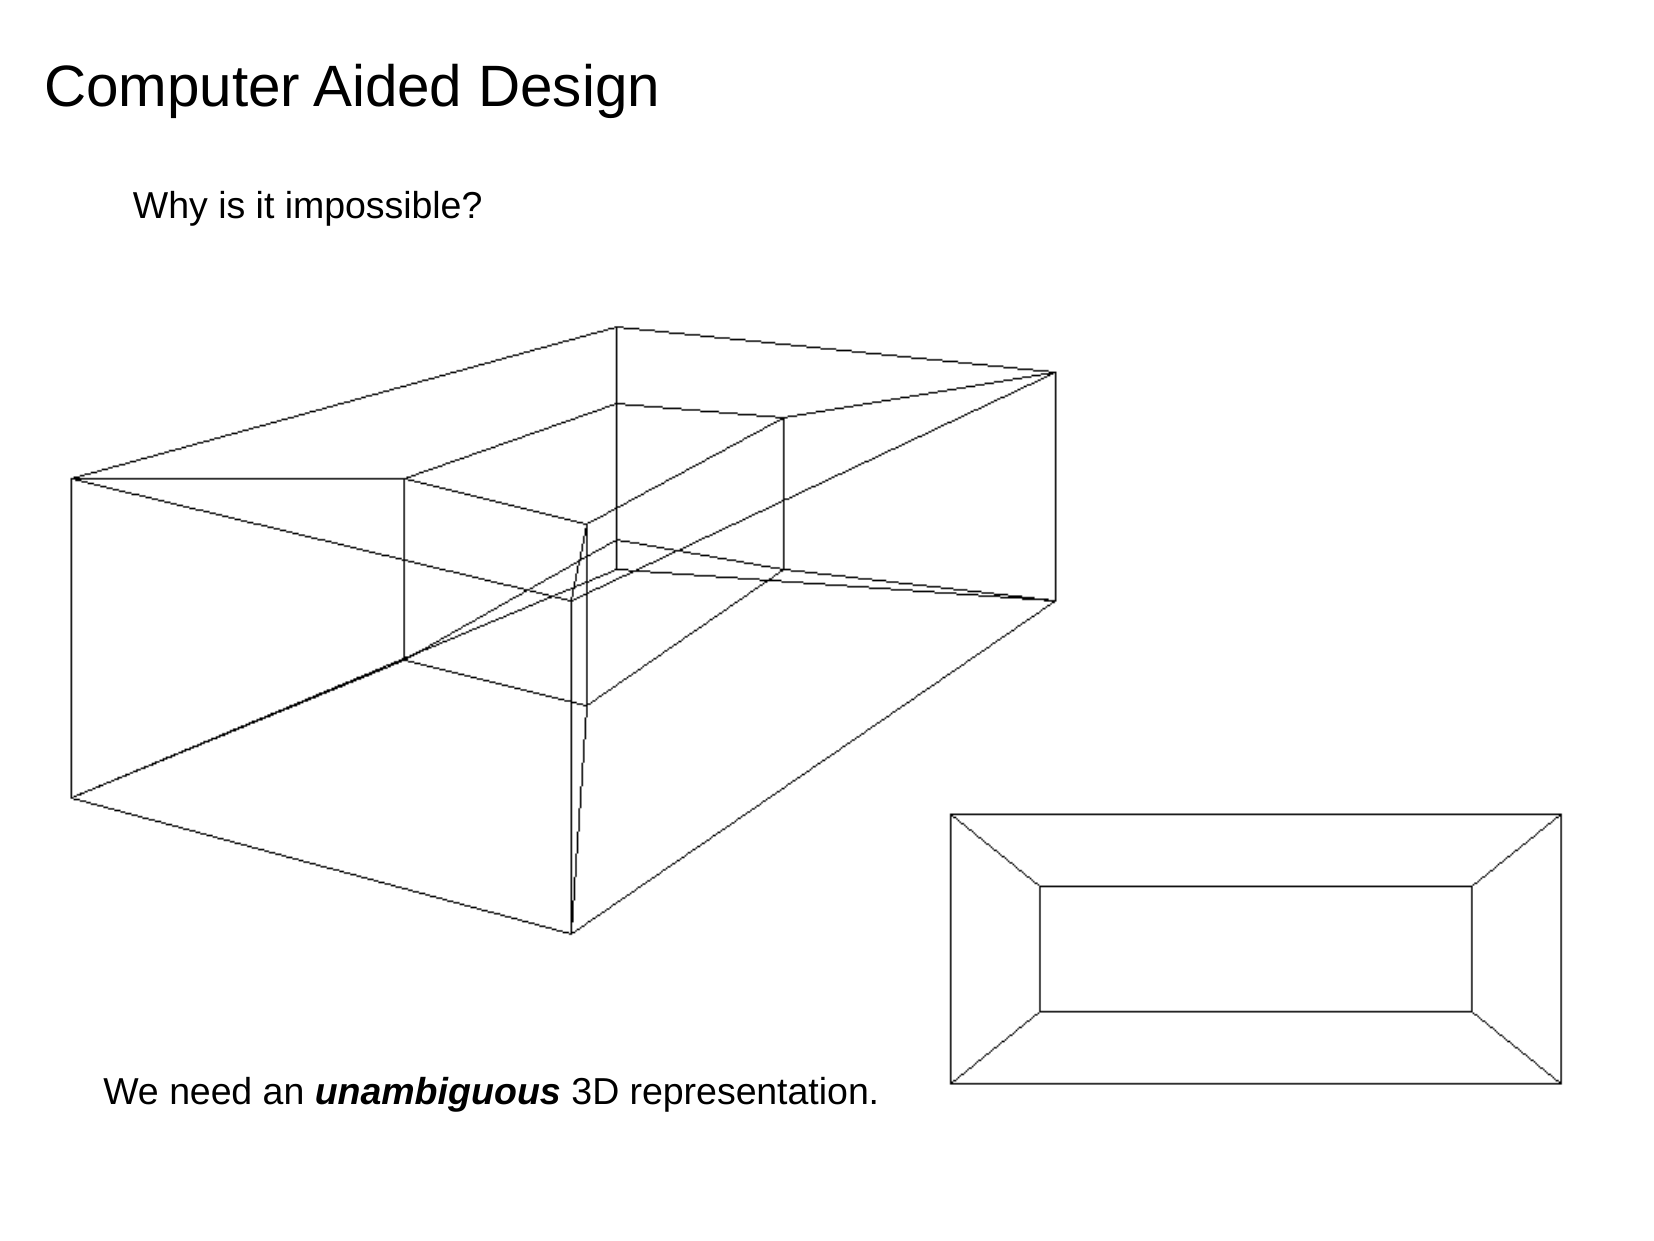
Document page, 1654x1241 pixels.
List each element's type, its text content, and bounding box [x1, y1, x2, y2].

text_box Computer Aided Design [29, 46, 1625, 135]
text_box Why is it impossible? [118, 177, 1300, 239]
picture [63, 253, 1570, 1182]
text_box We need an unambiguous 3D representation. [88, 1062, 916, 1126]
